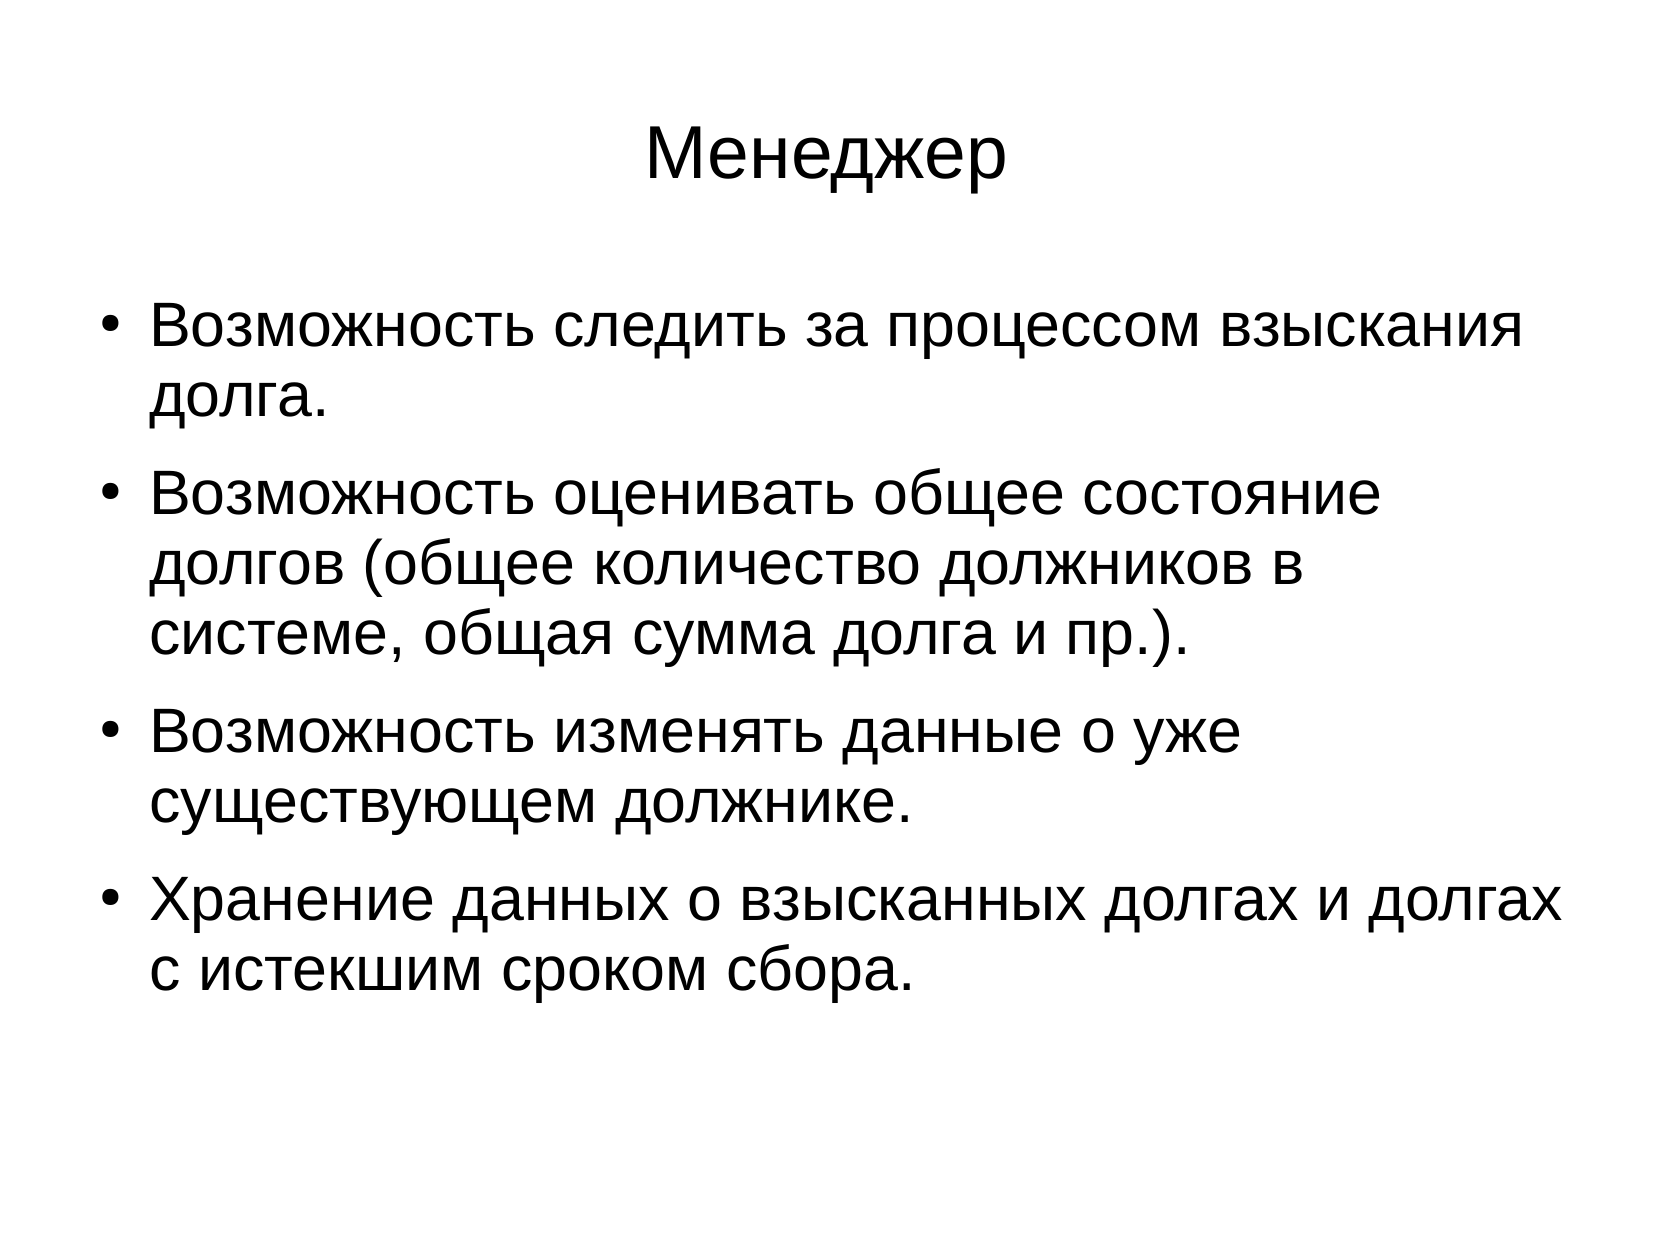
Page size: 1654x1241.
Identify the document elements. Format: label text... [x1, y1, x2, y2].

title Менеджер [82, 49, 1571, 257]
list Возможность следить за процессом взыскания долга. Возможность оценивать общее состояние долгов (общее количество должников в системе, общая сумма долга и пр.). Возможность изменять данные о уже существующем должнике. Хранение данных о взысканных долгах и долгах с истекшим сроком сбора. [82, 290, 1571, 1010]
